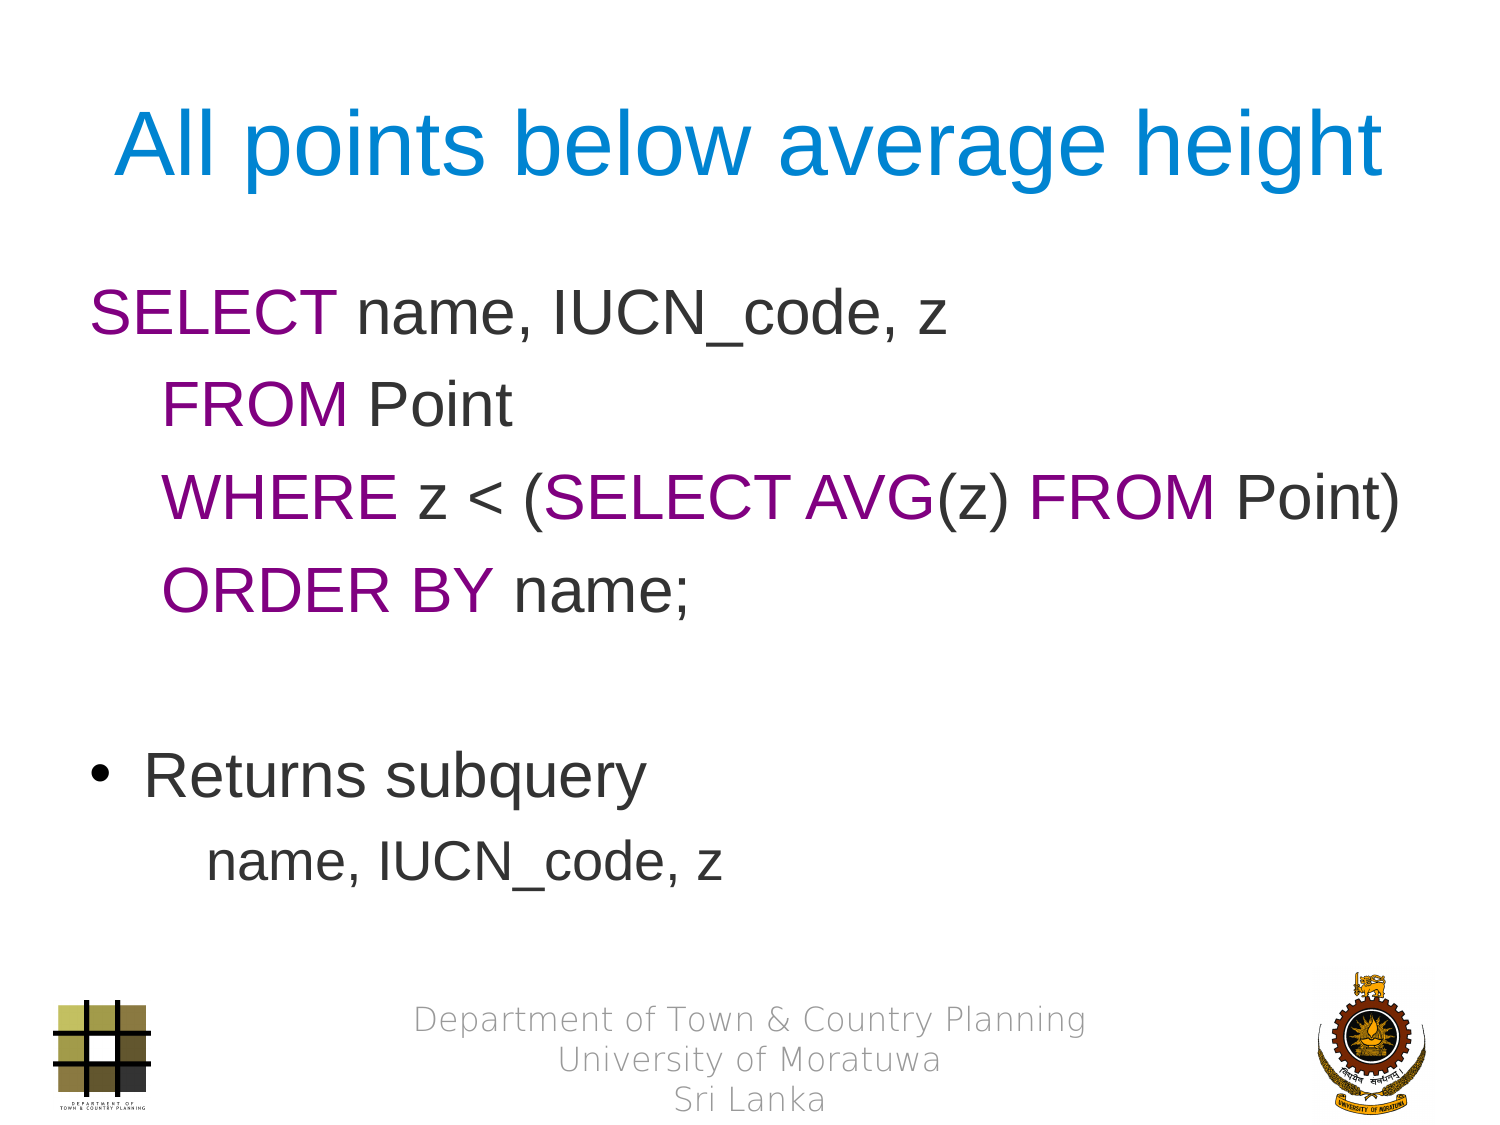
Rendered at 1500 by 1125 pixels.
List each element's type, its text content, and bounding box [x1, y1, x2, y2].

picture [53, 1000, 151, 1110]
picture [1312, 966, 1435, 1125]
list SELECT name, IUCN_code, z FROM Point WHERE z < (SELECT AVG(z) FROM Point) ORDER BY name; Returns subquery name, IUCN_code, z [75, 262, 1426, 916]
title All points below average height [75, 45, 1426, 233]
